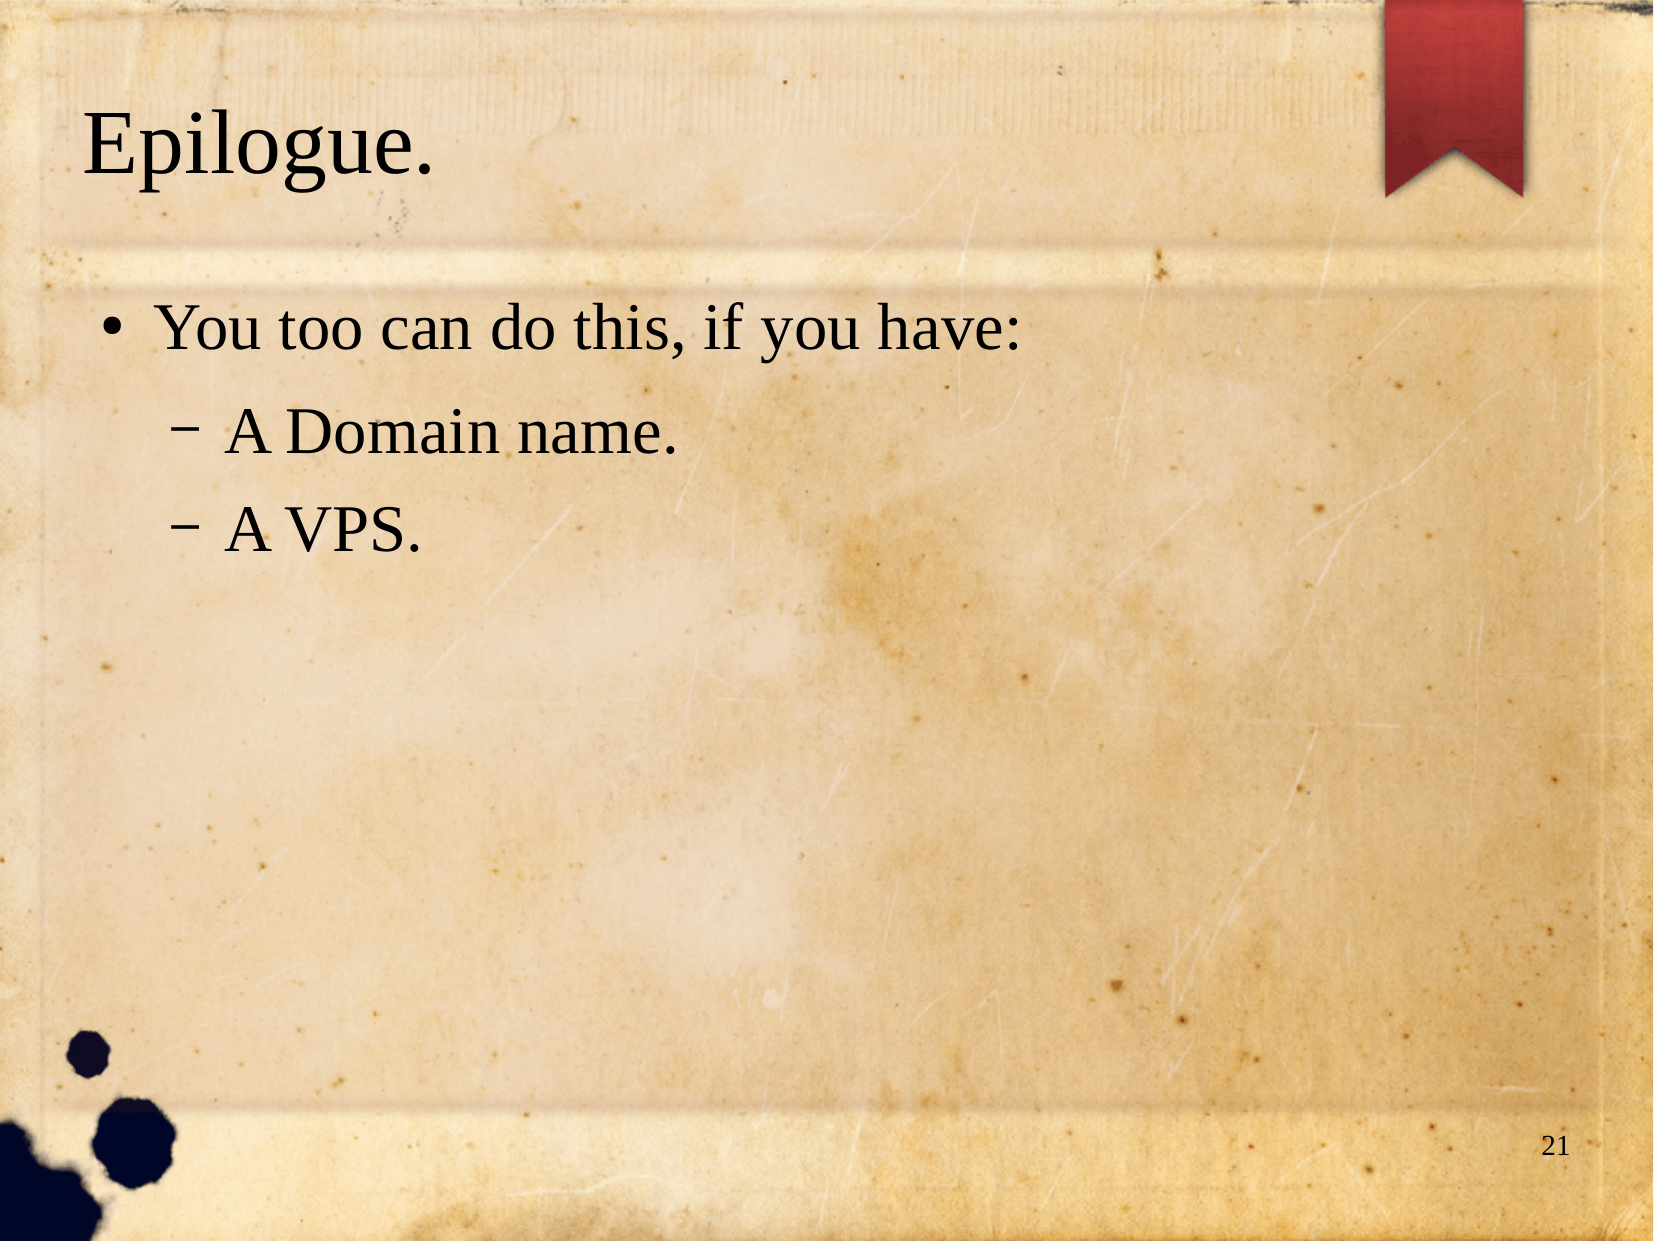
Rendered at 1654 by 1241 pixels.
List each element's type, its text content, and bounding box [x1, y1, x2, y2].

picture [0, 0, 1654, 1241]
list You too can do this, if you have: A Domain name. A VPS. [82, 290, 1538, 1010]
title Epilogue. [82, 49, 1347, 237]
